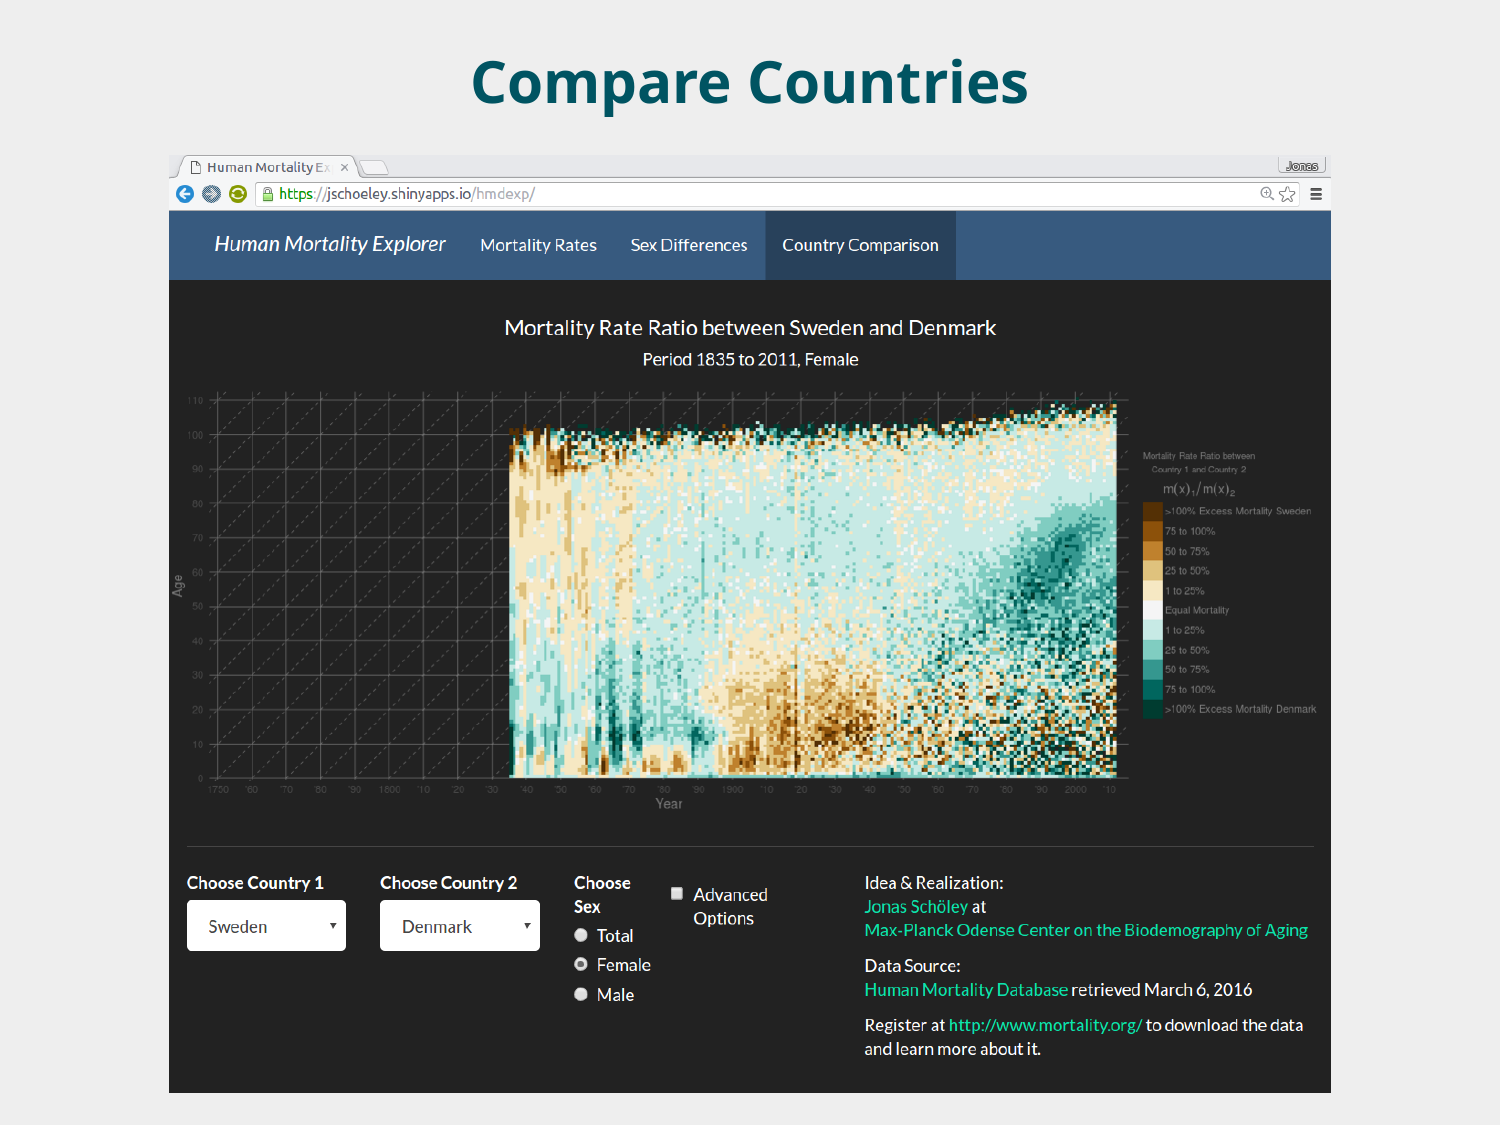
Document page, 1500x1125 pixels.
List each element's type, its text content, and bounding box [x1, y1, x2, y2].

title Compare Countries [51, 30, 1449, 156]
picture [169, 155, 1331, 1093]
